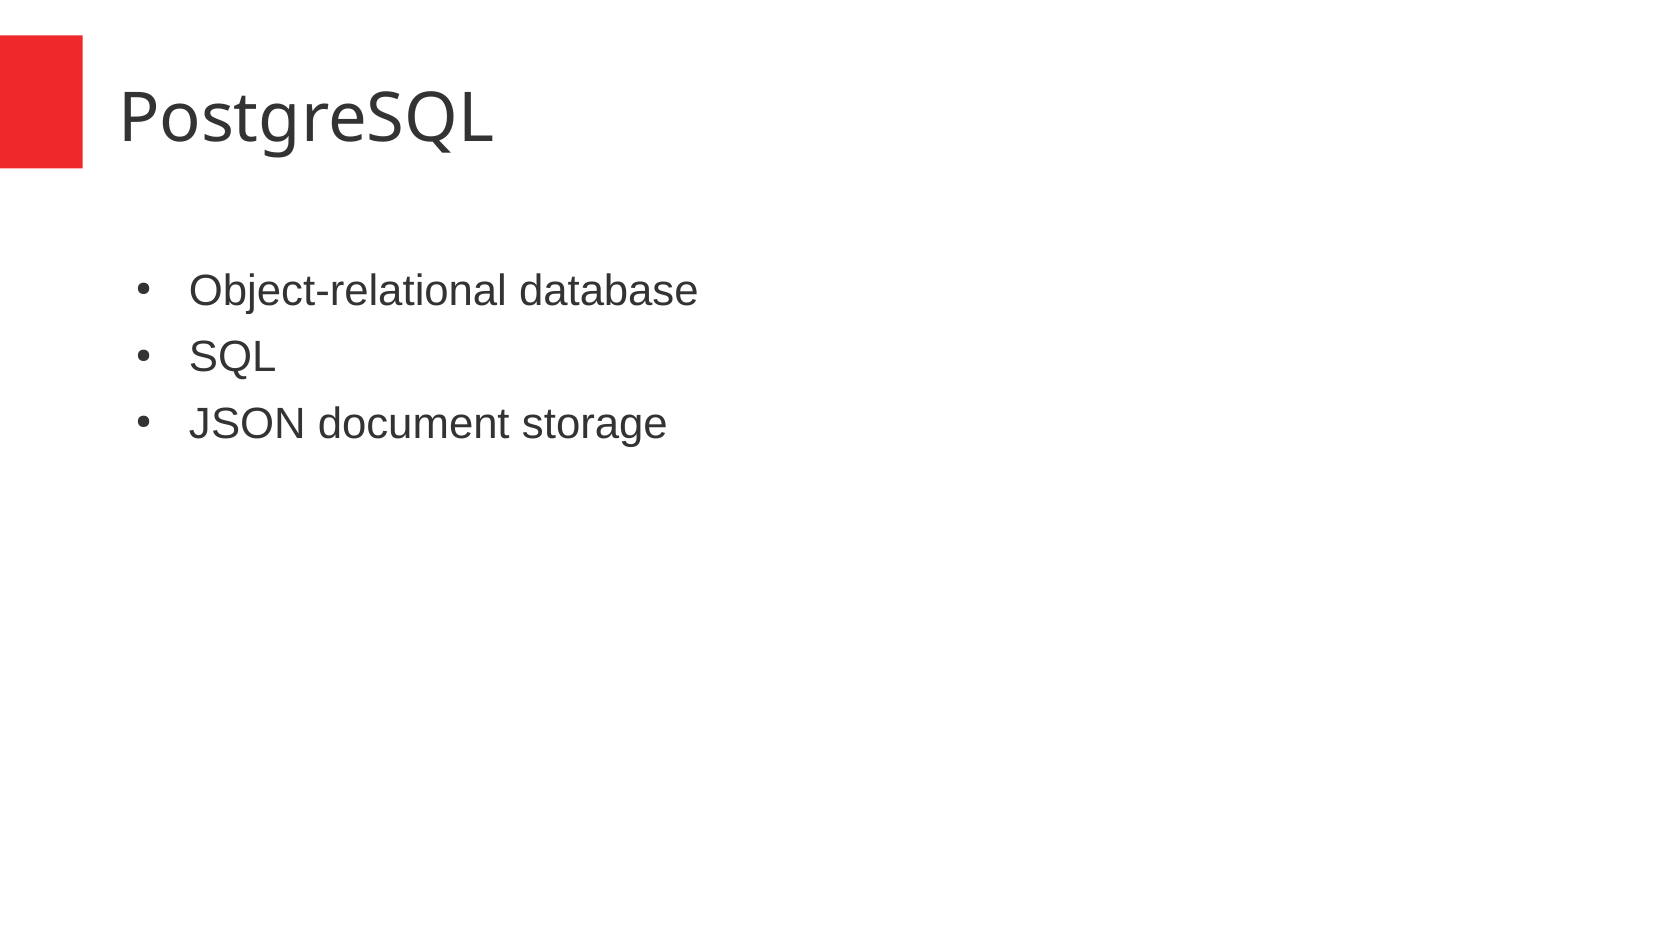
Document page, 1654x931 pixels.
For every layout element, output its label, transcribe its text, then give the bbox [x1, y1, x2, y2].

title PostgreSQL [118, 37, 1571, 193]
list Object-relational database SQL JSON document storage [118, 265, 1536, 806]
